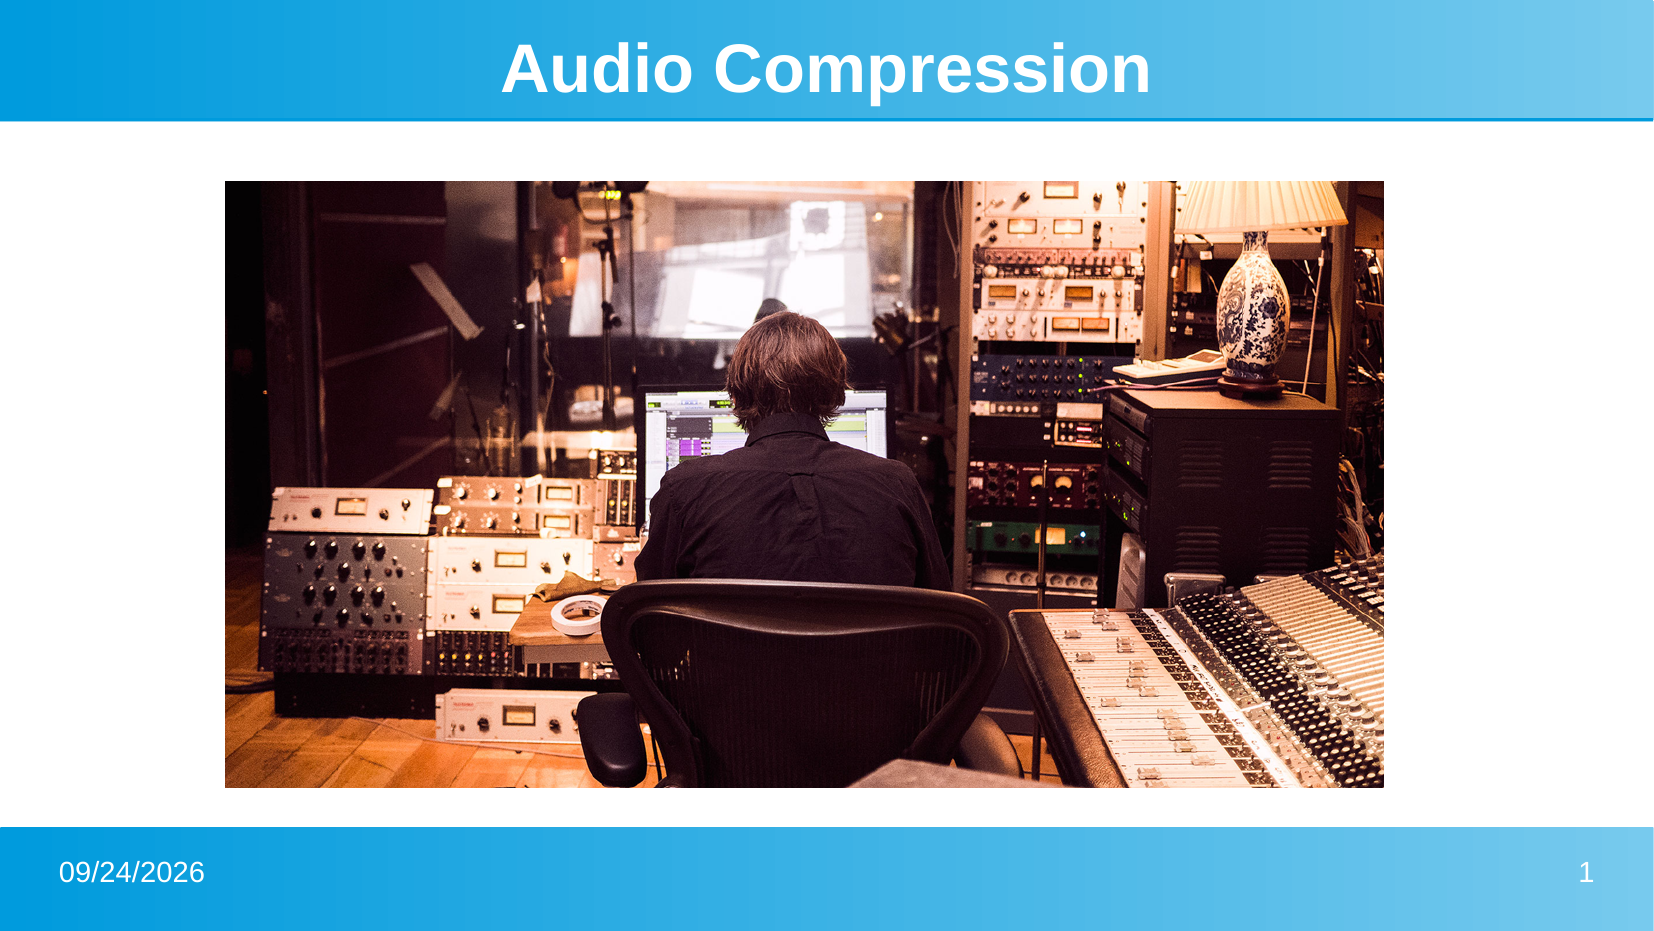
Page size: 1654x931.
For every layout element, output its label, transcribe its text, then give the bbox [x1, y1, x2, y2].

title Audio Compression [59, 29, 1595, 108]
picture [225, 181, 1384, 788]
